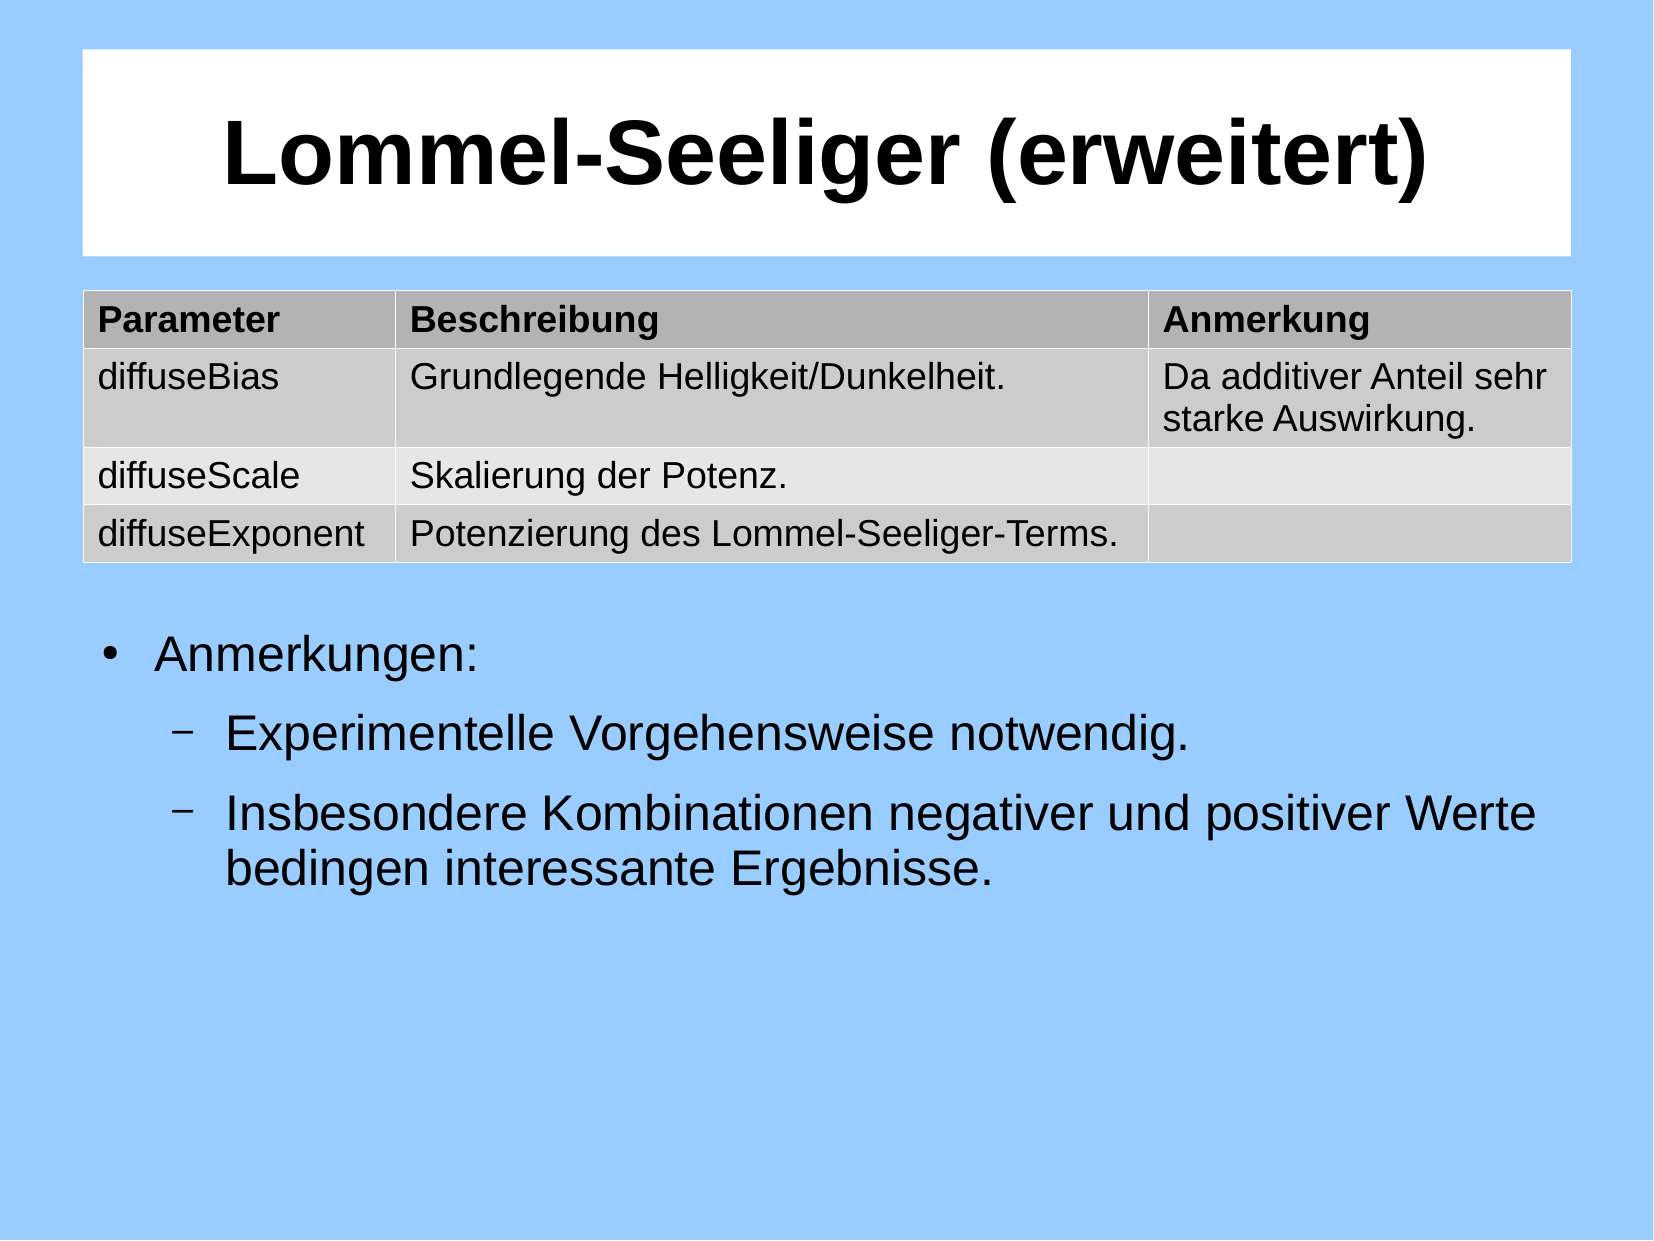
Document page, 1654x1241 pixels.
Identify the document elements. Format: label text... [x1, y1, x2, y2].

table_cell Da additiver Anteil sehr starke Auswirkung. [1149, 349, 1571, 447]
table_cell [1149, 448, 1571, 504]
table_header Parameter [84, 291, 395, 348]
table_cell [1149, 505, 1571, 562]
table_cell diffuseScale [84, 448, 395, 504]
list Anmerkungen: Experimentelle Vorgehensweise notwendig. Insbesondere Kombinationen negativer und positiver Werte bedingen interessante Ergebnisse. [83, 625, 1572, 1170]
table_header Beschreibung [396, 291, 1148, 348]
table_cell diffuseBias [84, 349, 395, 447]
table_cell Skalierung der Potenz. [396, 448, 1148, 504]
table_cell Potenzierung des Lommel-Seeliger-Terms. [396, 505, 1148, 562]
table_header Anmerkung [1149, 291, 1571, 348]
table_cell diffuseExponent [84, 505, 395, 562]
title Lommel-Seeliger (erweitert) [82, 49, 1571, 257]
table_cell Grundlegende Helligkeit/Dunkelheit. [396, 349, 1148, 447]
